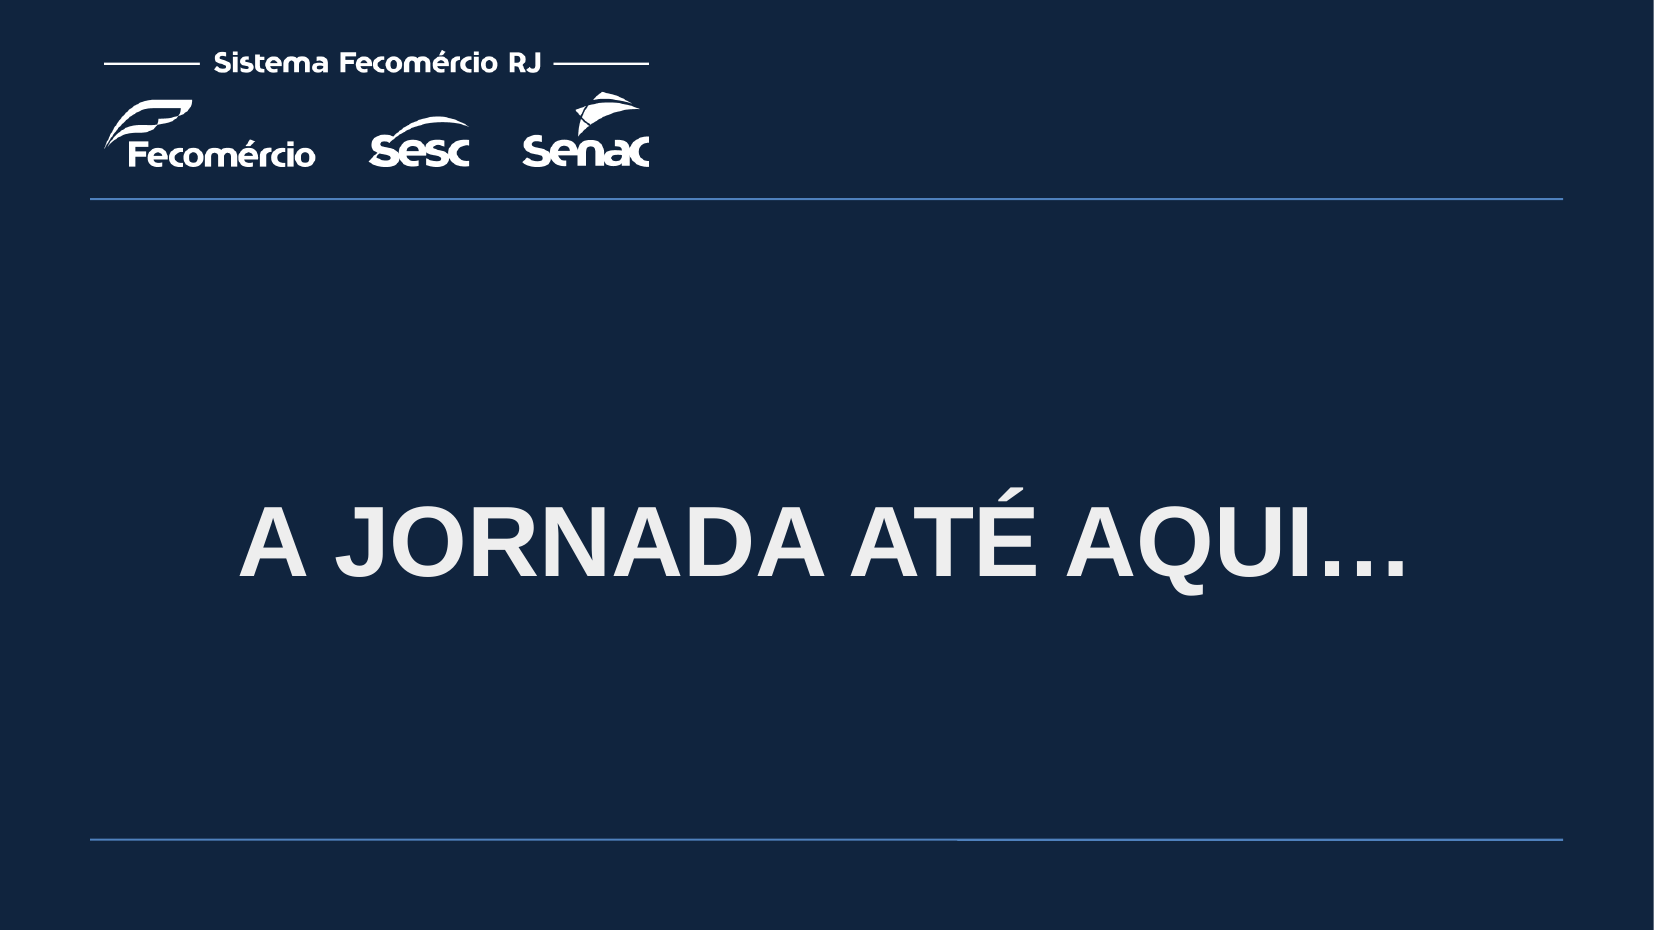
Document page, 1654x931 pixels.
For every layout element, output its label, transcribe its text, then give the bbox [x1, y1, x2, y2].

text_box A JORNADA ATÉ AQUI… [94, 206, 1559, 836]
picture [104, 50, 649, 167]
